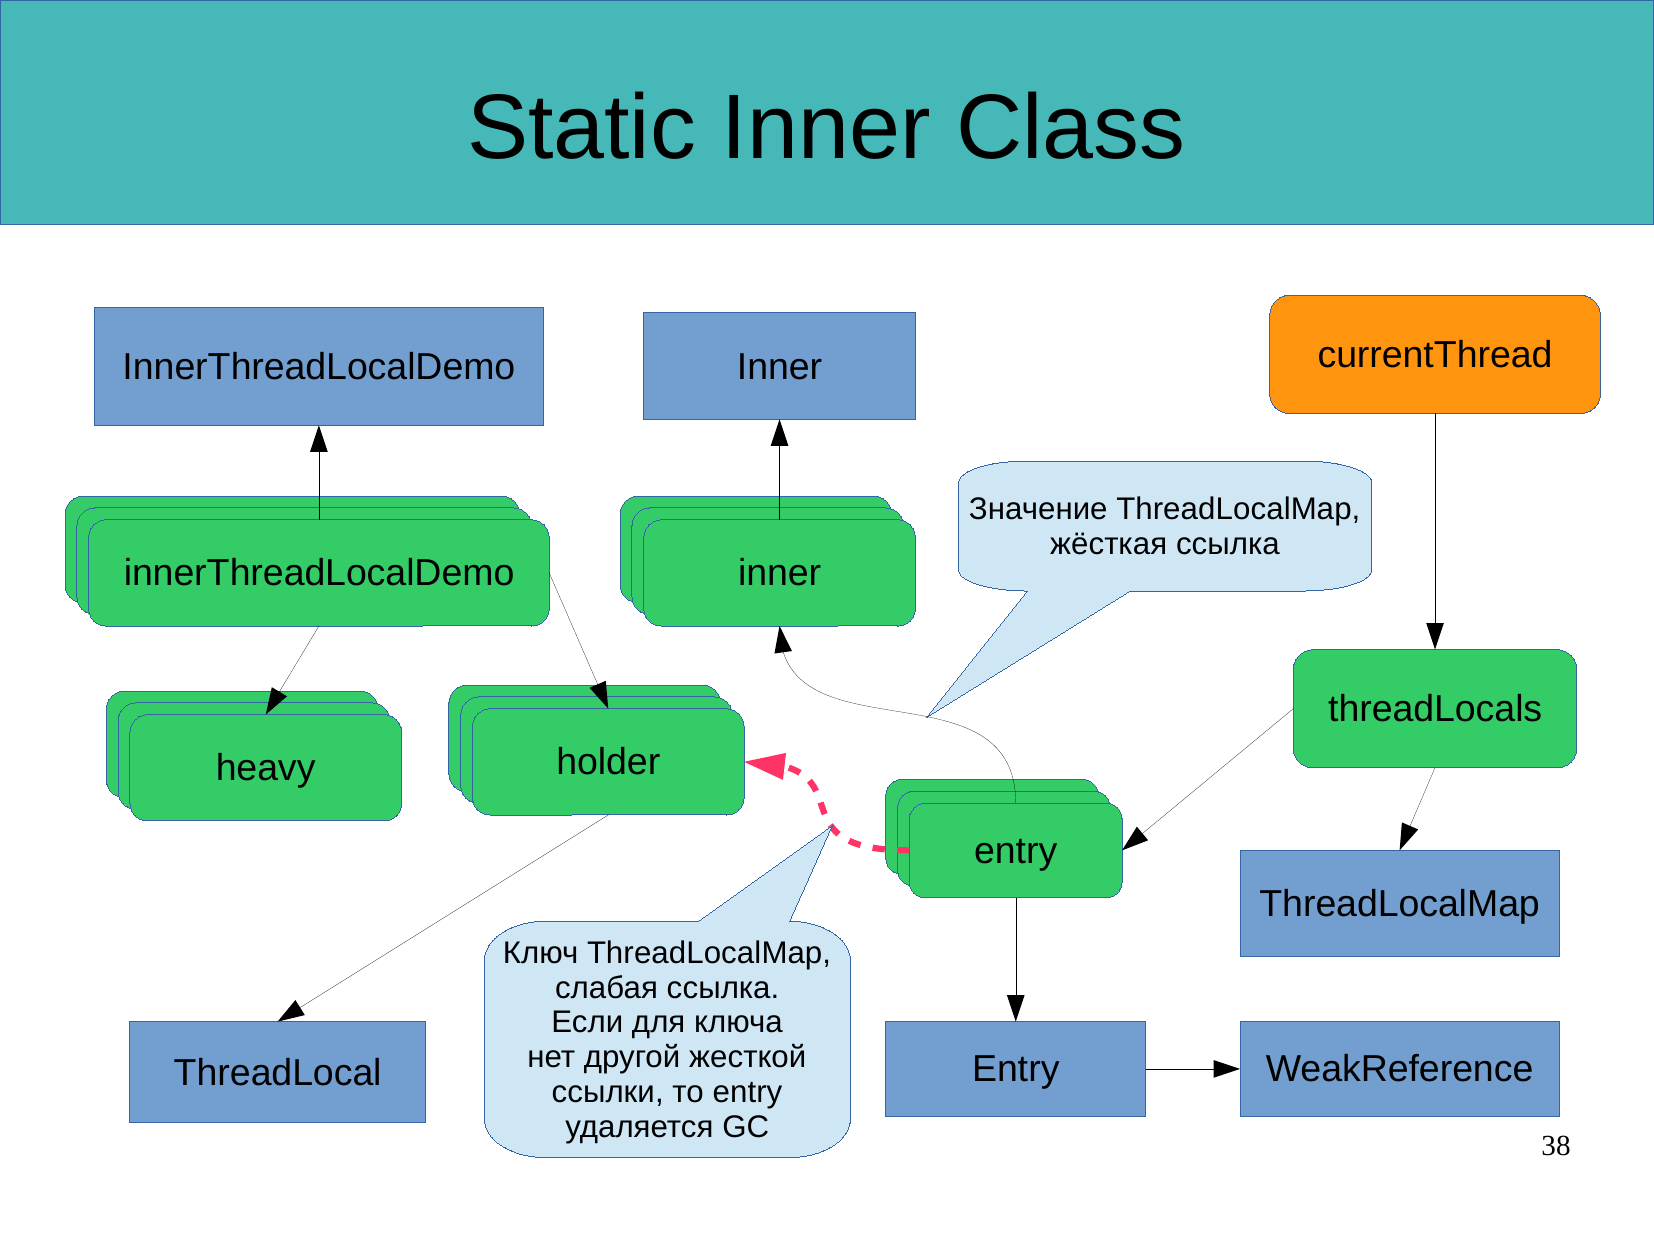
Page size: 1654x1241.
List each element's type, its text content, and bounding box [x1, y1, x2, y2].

text_box entry [909, 803, 1123, 898]
text_box innerThreadLocalDemo [88, 519, 550, 627]
text_box ThreadLocalMap [1240, 850, 1560, 957]
text_box [65, 496, 319, 614]
text_box [106, 691, 270, 809]
text_box heavy [129, 714, 402, 821]
text_box [620, 496, 779, 614]
text_box holder [472, 708, 745, 816]
text_box Ключ ThreadLocalMap, слабая ссылка. Если для ключа нет другой жесткой ссылки, то entry удаляется GC [484, 825, 851, 1158]
text_box [268, 691, 389, 715]
text_box Entry [885, 1021, 1146, 1117]
text_box [320, 496, 531, 519]
text_box Inner [643, 312, 916, 420]
text_box [885, 779, 1015, 886]
text_box Значение ThreadLocalMap, жёсткая ссылка [927, 461, 1372, 716]
text_box [1014, 779, 1110, 803]
text_box InnerThreadLocalDemo [94, 307, 544, 426]
text_box [448, 685, 606, 803]
text_box [607, 685, 732, 709]
text_box currentThread [1269, 295, 1601, 414]
text_box threadLocals [1293, 649, 1577, 768]
title Static Inner Class [82, 23, 1571, 231]
text_box ThreadLocal [129, 1021, 426, 1123]
text_box WeakReference [1240, 1021, 1560, 1117]
text_box inner [643, 519, 916, 627]
text_box [780, 496, 903, 520]
